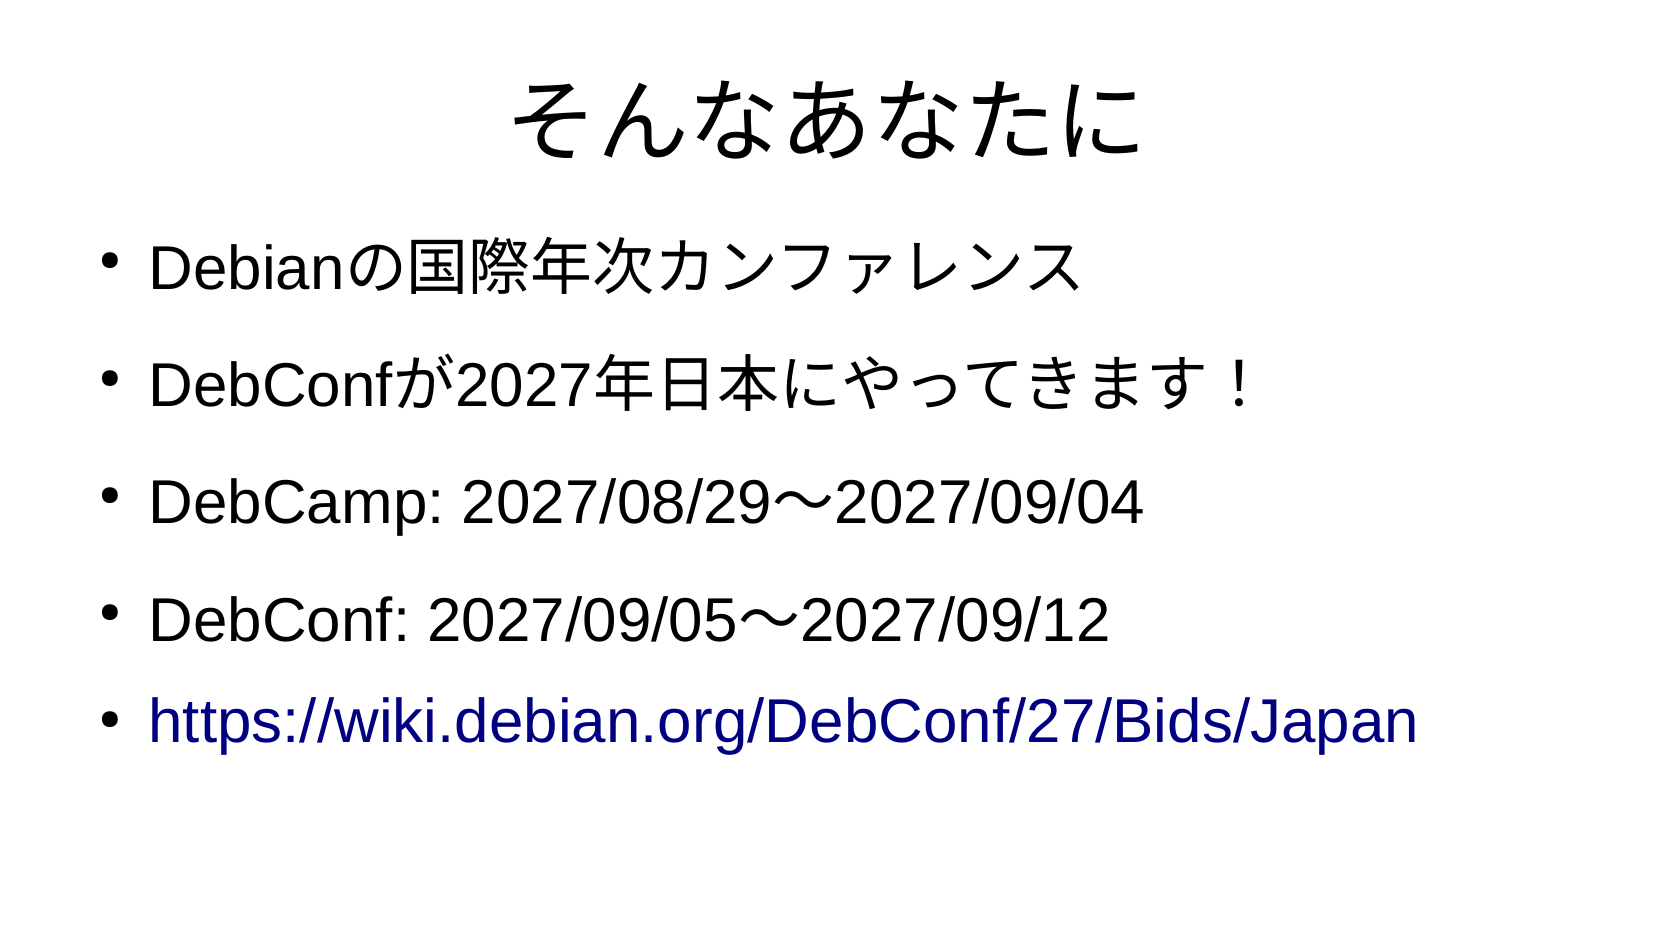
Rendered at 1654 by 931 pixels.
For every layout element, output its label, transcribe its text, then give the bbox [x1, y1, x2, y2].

list Debianの国際年次カンファレンス DebConfが2027年日本にやってきます！ DebCamp: 2027/08/29～2027/09/04 DebConf: 2027/09/05～2027/09/12 https://wiki.debian.org/DebConf/27/Bids/Japan [82, 217, 1571, 758]
title そんなあなたに [82, 37, 1571, 193]
